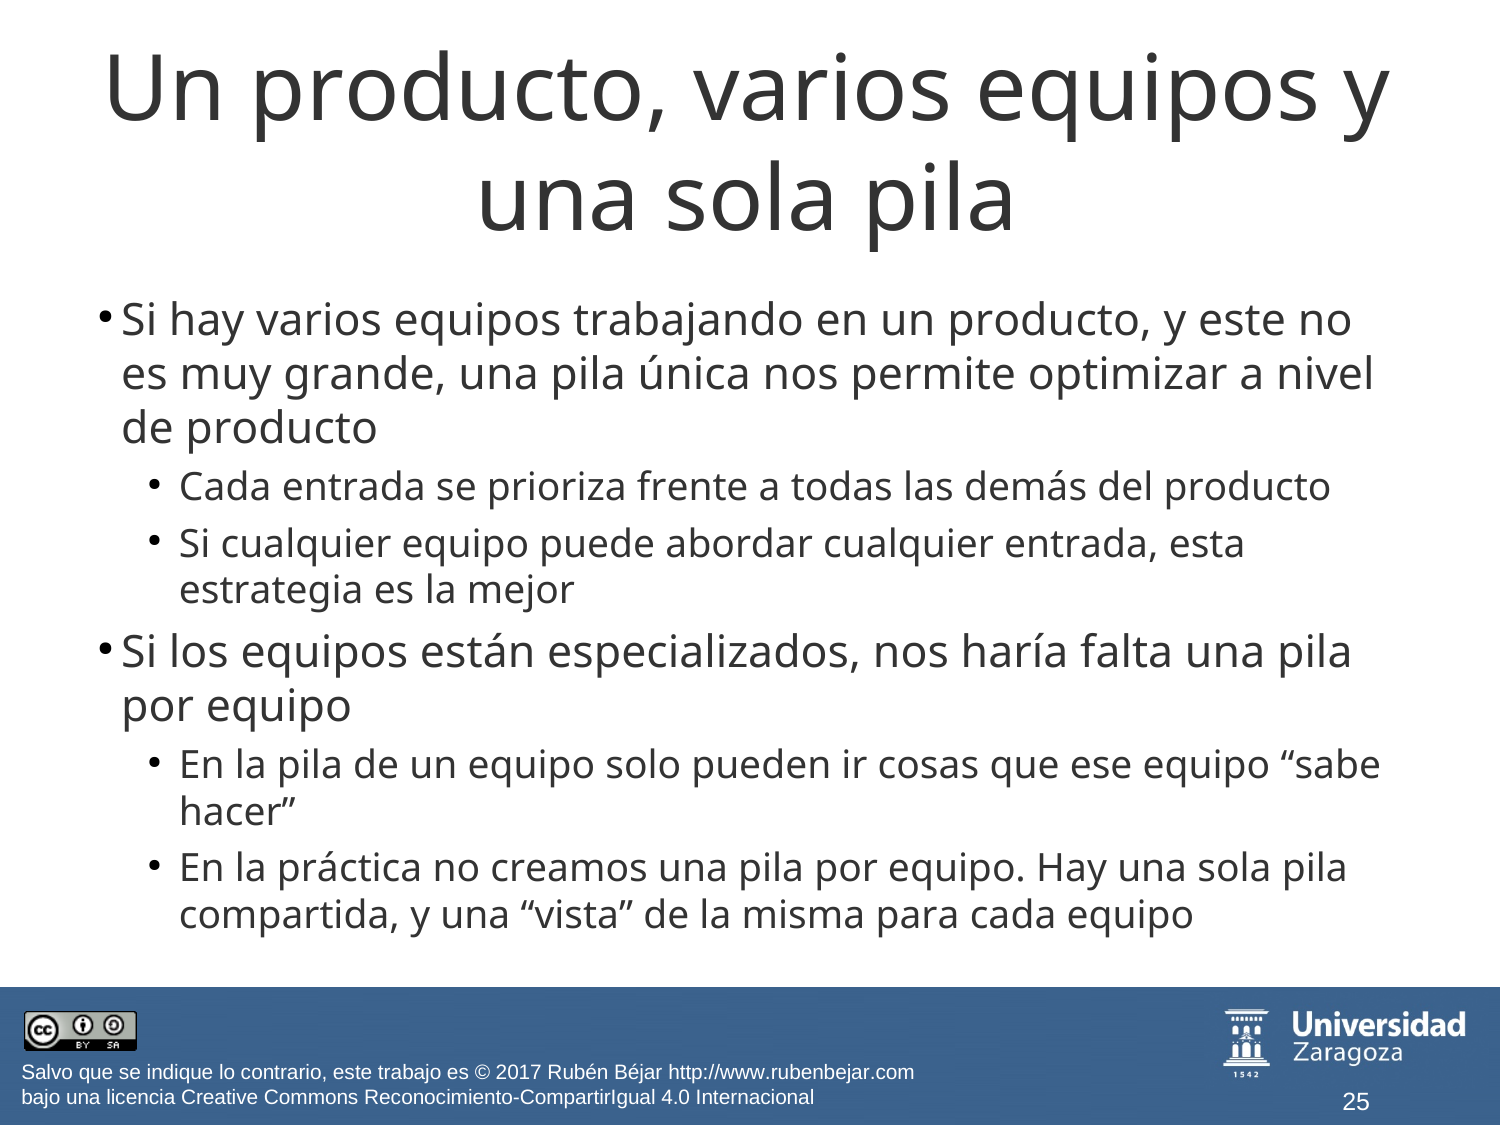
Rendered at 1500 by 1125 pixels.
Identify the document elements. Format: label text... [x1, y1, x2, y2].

list Si hay varios equipos trabajando en un producto, y este no es muy grande, una pila única nos permite optimizar a nivel de producto Cada entrada se prioriza frente a todas las demás del producto Si cualquier equipo puede abordar cualquier entrada, esta estrategia es la mejor Si los equipos están especializados, nos haría falta una pila por equipo En la pila de un equipo solo pueden ir cosas que ese equipo “sabe hacer” En la práctica no creamos una pila por equipo. Hay una sola pila compartida, y una “vista” de la misma para cada equipo [82, 283, 1418, 957]
picture [0, 987, 1500, 1125]
title Un producto, varios equipos y una sola pila [74, 21, 1420, 257]
